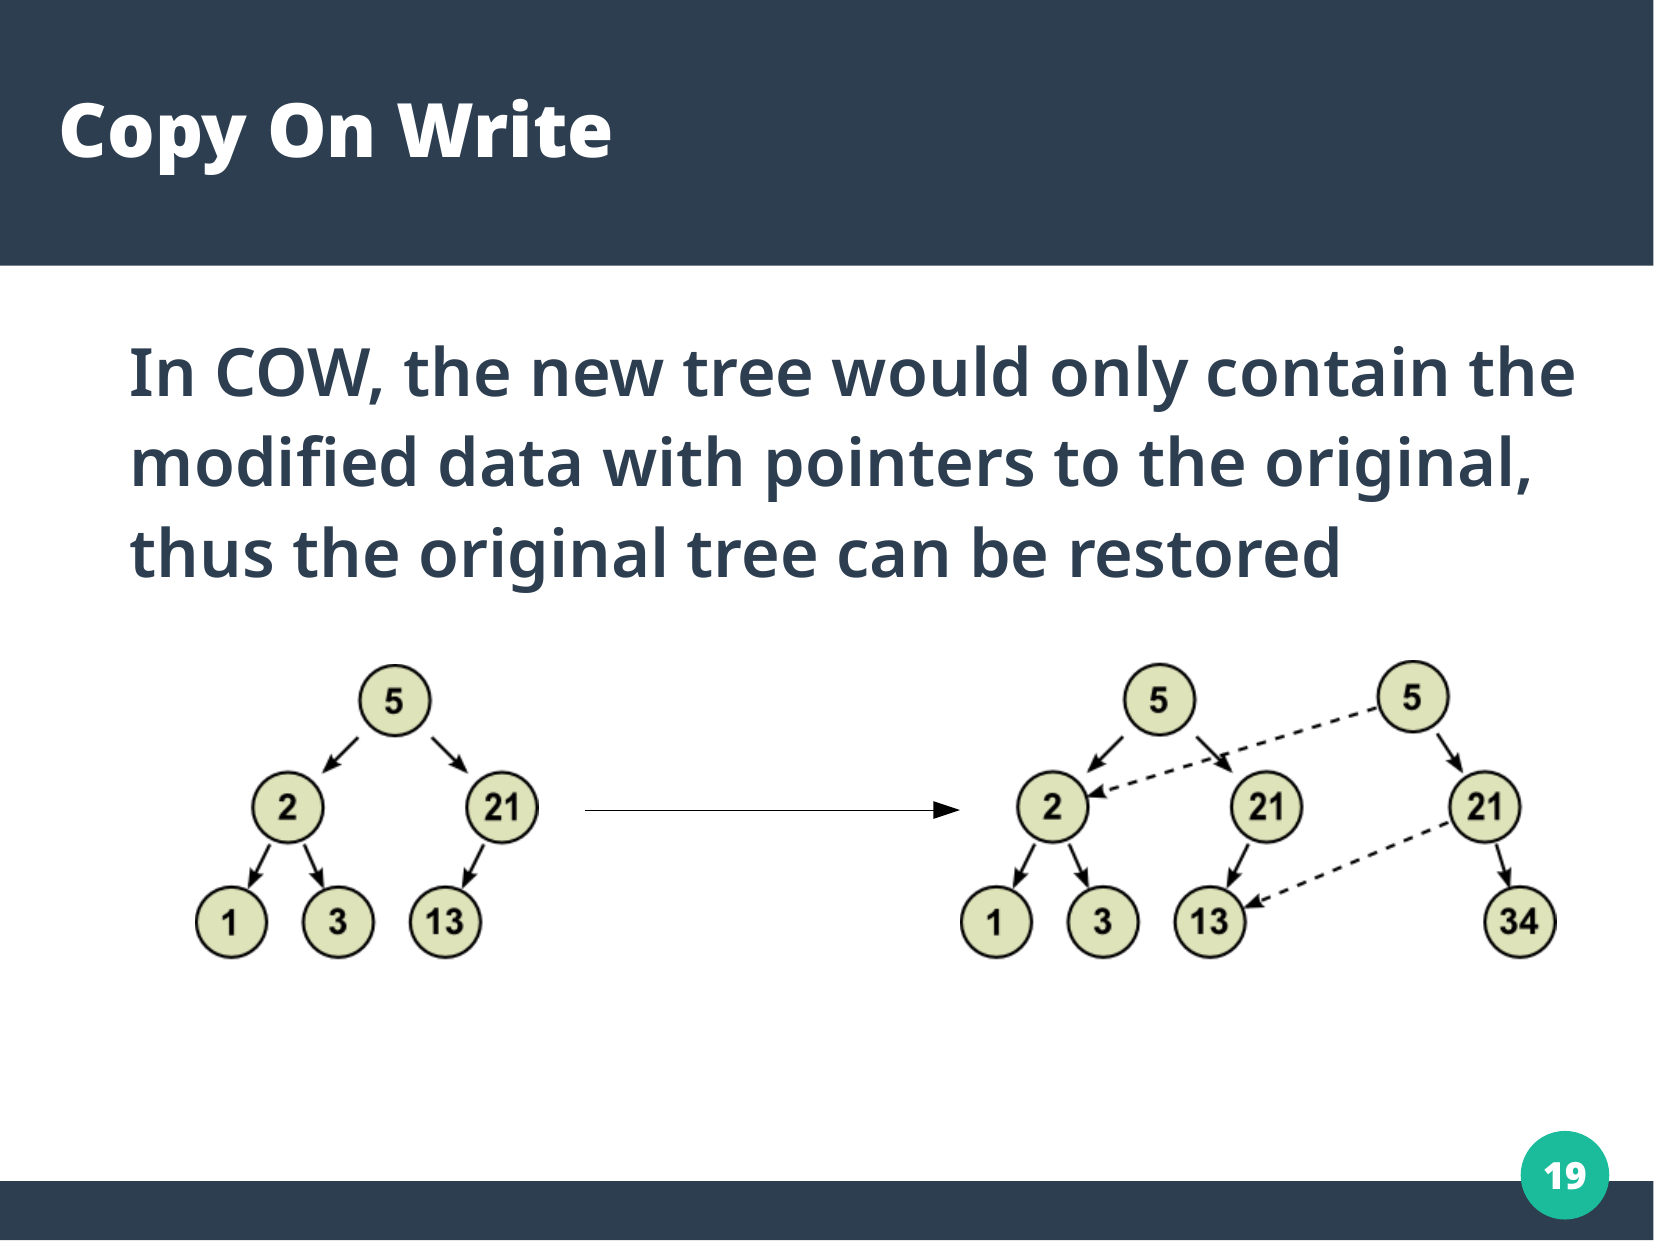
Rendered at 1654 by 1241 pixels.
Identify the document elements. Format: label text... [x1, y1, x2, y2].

picture [195, 664, 539, 976]
list In COW, the new tree would only contain the modified data with pointers to the original, thus the original tree can be restored [59, 324, 1595, 1152]
title Copy On Write [59, 49, 1595, 207]
picture [960, 660, 1557, 976]
